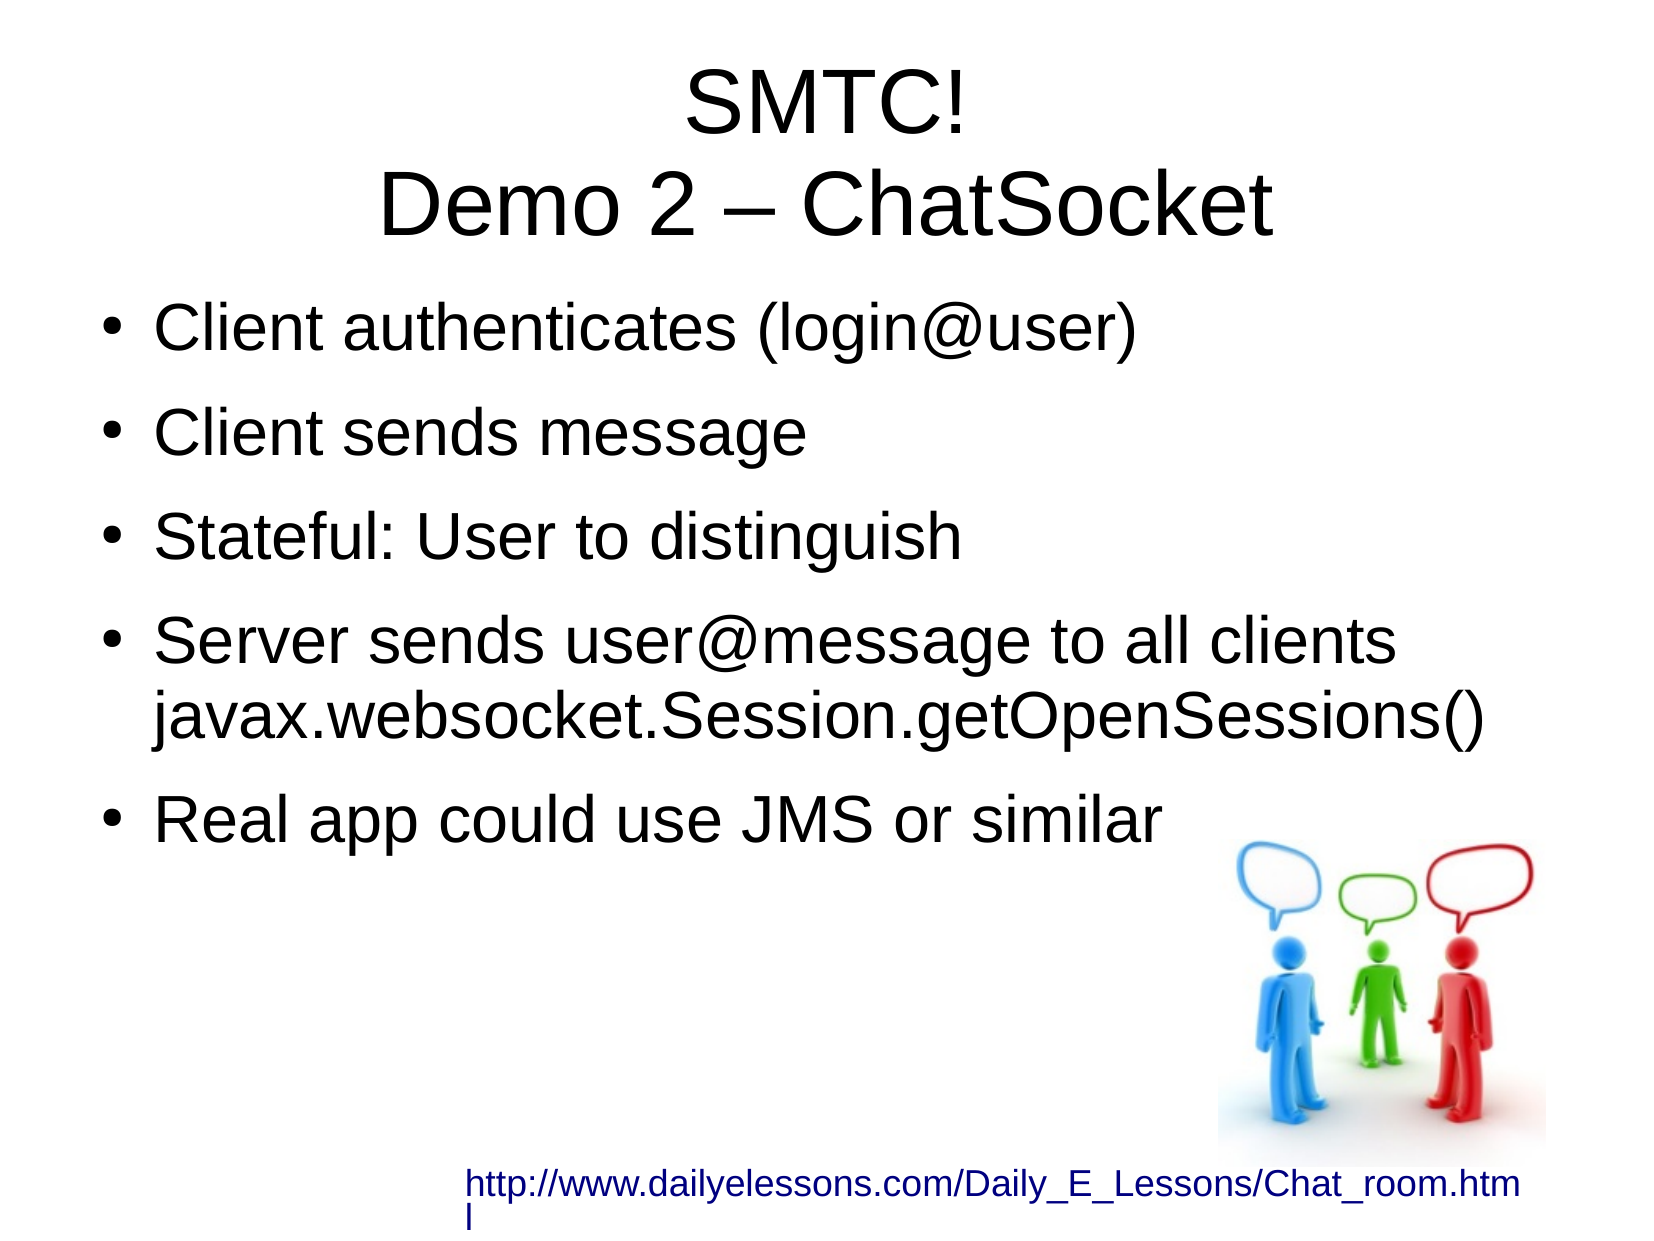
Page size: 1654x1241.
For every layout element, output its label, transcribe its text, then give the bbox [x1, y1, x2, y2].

picture [1218, 839, 1546, 1167]
list Client authenticates (login@user) Client sends message Stateful: User to distinguish Server sends user@message to all clients javax.websocket.Session.getOpenSessions() Real app could use JMS or similar [82, 290, 1571, 1010]
text_box http://www.dailyelessons.com/Daily_E_Lessons/Chat_room.html [450, 1155, 1542, 1212]
title SMTC! Demo 2 – ChatSocket [82, 49, 1571, 257]
